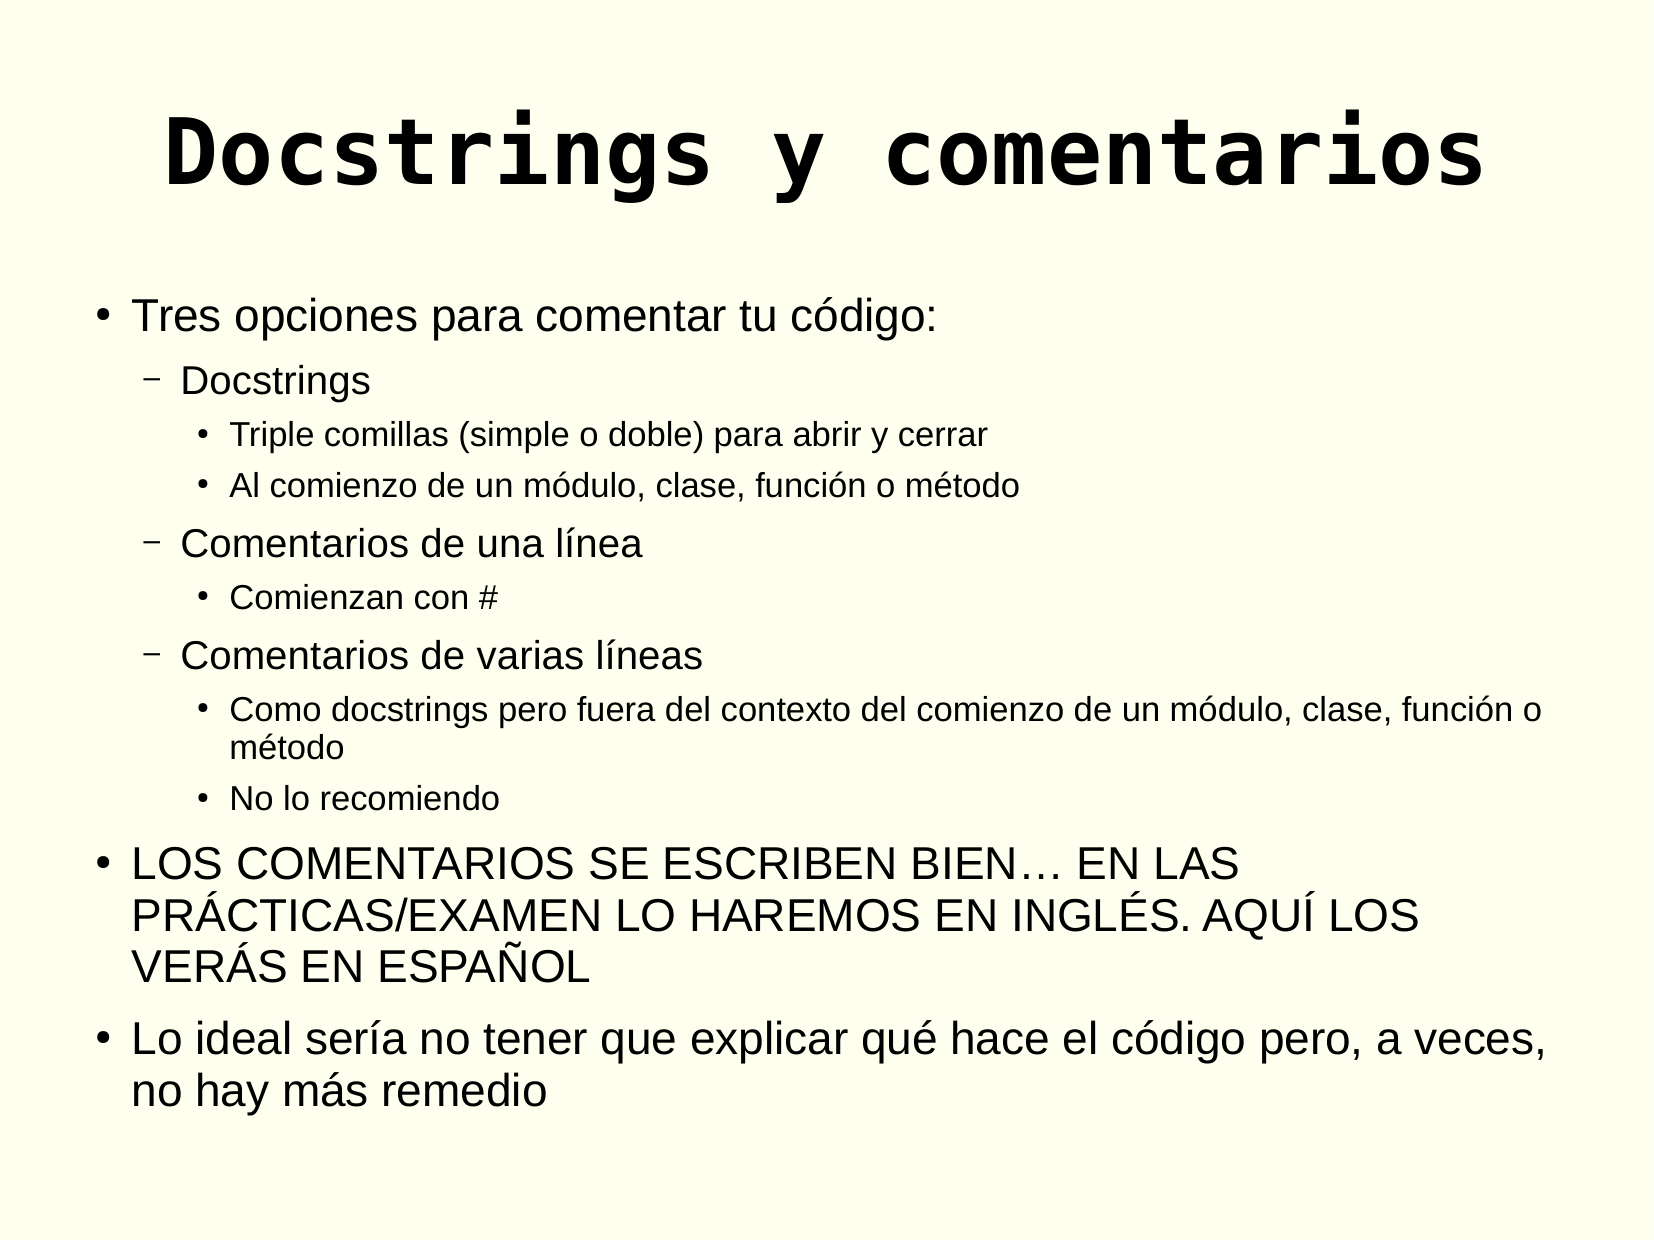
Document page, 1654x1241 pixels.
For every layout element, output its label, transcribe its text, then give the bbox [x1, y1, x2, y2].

list Tres opciones para comentar tu código: Docstrings Triple comillas (simple o doble) para abrir y cerrar Al comienzo de un módulo, clase, función o método Comentarios de una línea Comienzan con # Comentarios de varias líneas Como docstrings pero fuera del contexto del comienzo de un módulo, clase, función o método No lo recomiendo LOS COMENTARIOS SE ESCRIBEN BIEN… EN LAS PRÁCTICAS/EXAMEN LO HAREMOS EN INGLÉS. AQUÍ LOS VERÁS EN ESPAÑOL Lo ideal sería no tener que explicar qué hace el código pero, a veces, no hay más remedio [82, 290, 1571, 1120]
title Docstrings y comentarios [82, 49, 1571, 257]
